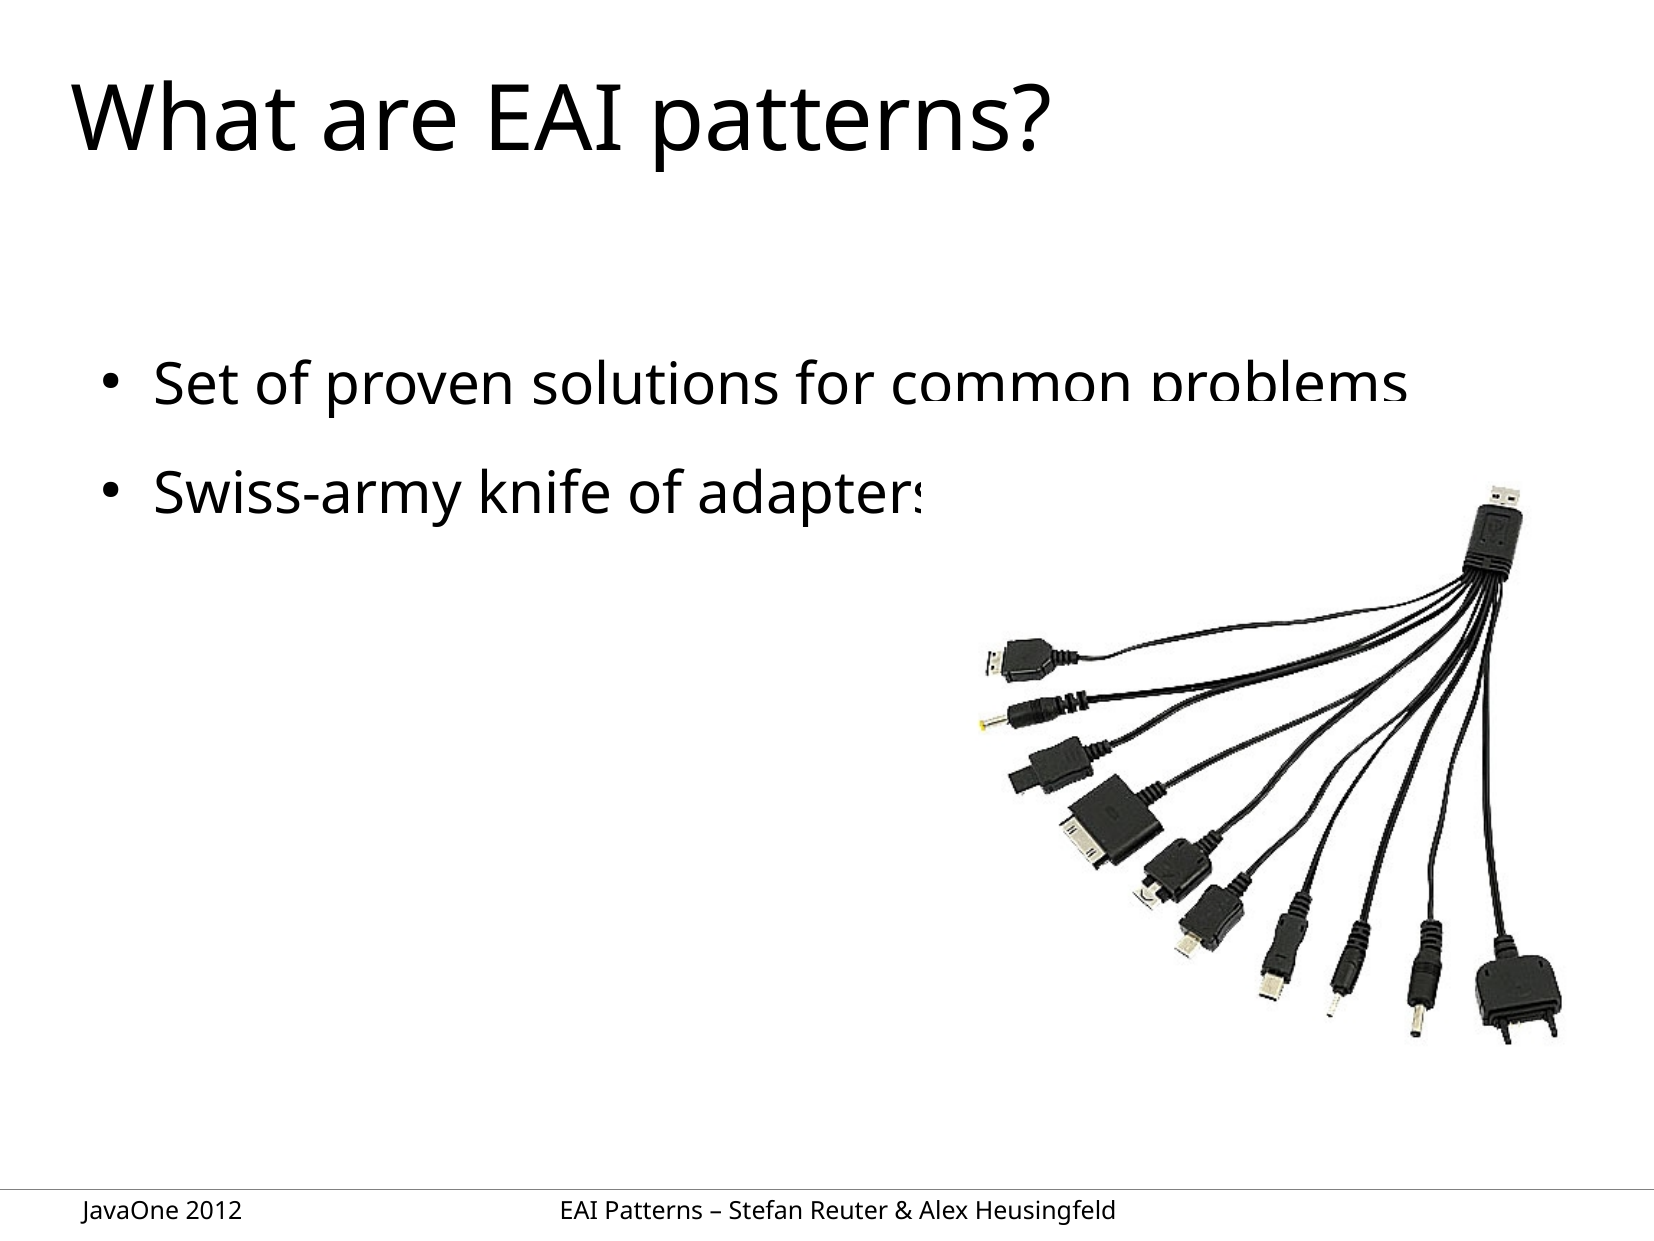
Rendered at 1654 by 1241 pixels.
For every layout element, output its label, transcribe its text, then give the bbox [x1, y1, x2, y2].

list Set of proven solutions for common problems Swiss-army knife of adapters [82, 342, 1538, 1010]
title What are EAI patterns? [70, 23, 1583, 208]
picture [921, 401, 1641, 1121]
